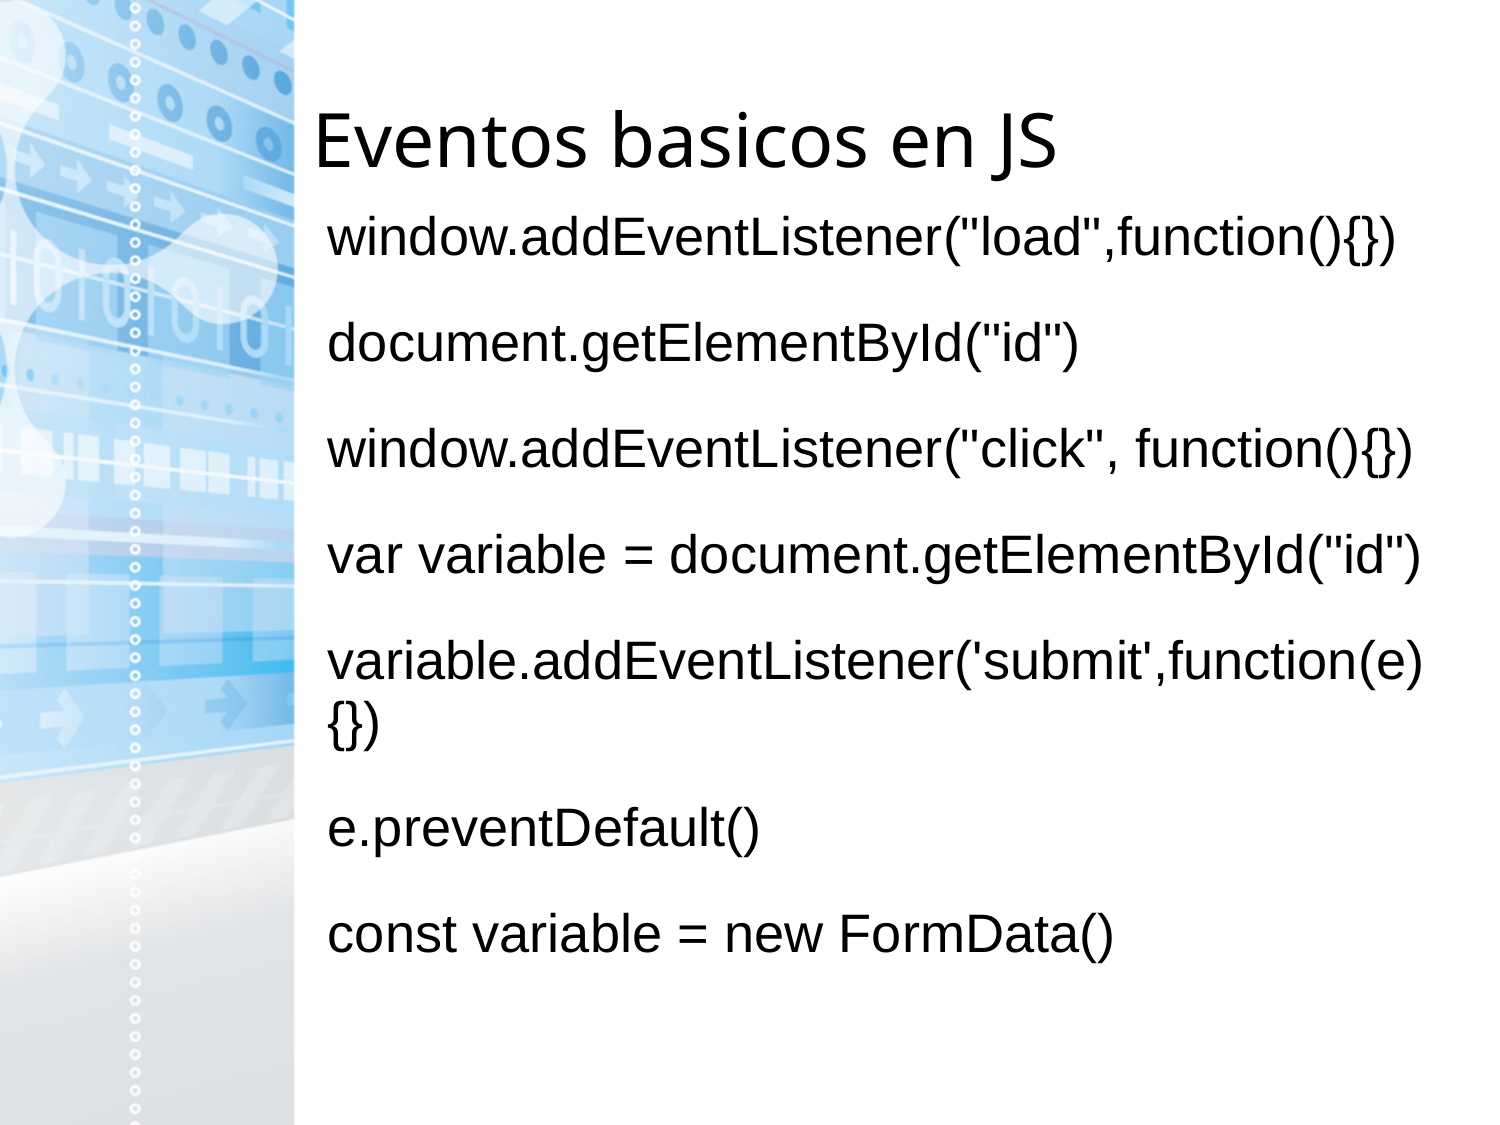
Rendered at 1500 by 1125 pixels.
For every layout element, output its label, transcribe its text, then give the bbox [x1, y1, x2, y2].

picture [0, 0, 1500, 1125]
text_box window.addEventListener("load",function(){}) document.getElementById("id") window.addEventListener("click", function(){}) var variable = document.getElementById("id") variable.addEventListener('submit',function(e){}) e.preventDefault() const variable = new FormData() [312, 199, 1477, 1004]
title Eventos basicos en JS [312, 45, 1424, 199]
